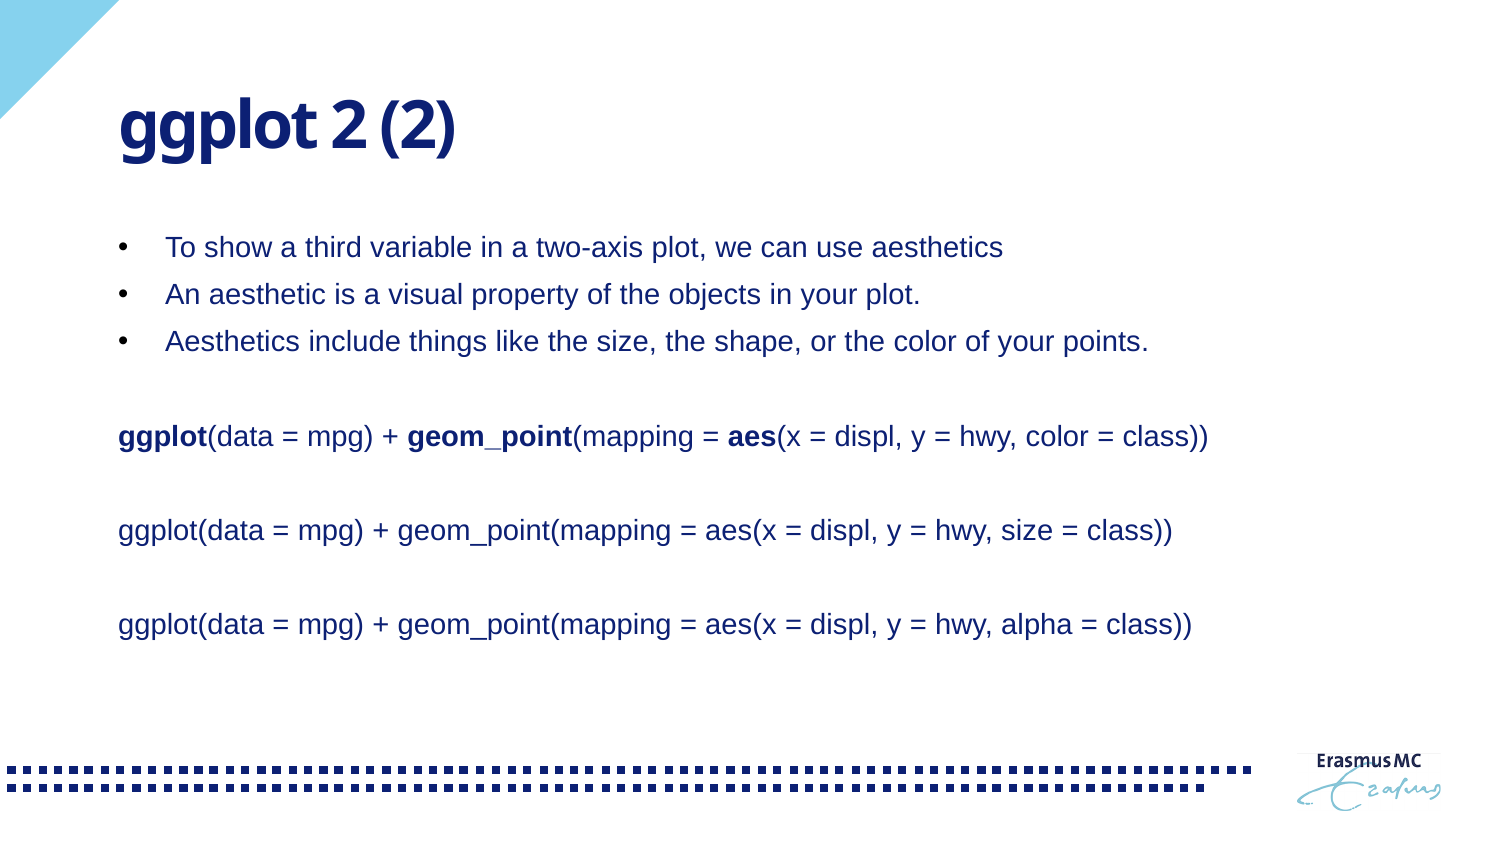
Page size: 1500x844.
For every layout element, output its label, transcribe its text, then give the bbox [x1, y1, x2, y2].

title ggplot 2 (2) [103, 44, 1397, 209]
list To show a third variable in a two-axis plot, we can use aesthetics An aesthetic is a visual property of the objects in your plot. Aesthetics include things like the size, the shape, or the color of your points. ggplot(data = mpg) + geom_point(mapping = aes(x = displ, y = hwy, color = class)) ggplot(data = mpg) + geom_point(mapping = aes(x = displ, y = hwy, size = class)) ggplot(data = mpg) + geom_point(mapping = aes(x = displ, y = hwy, alpha = class)) [103, 224, 1397, 760]
